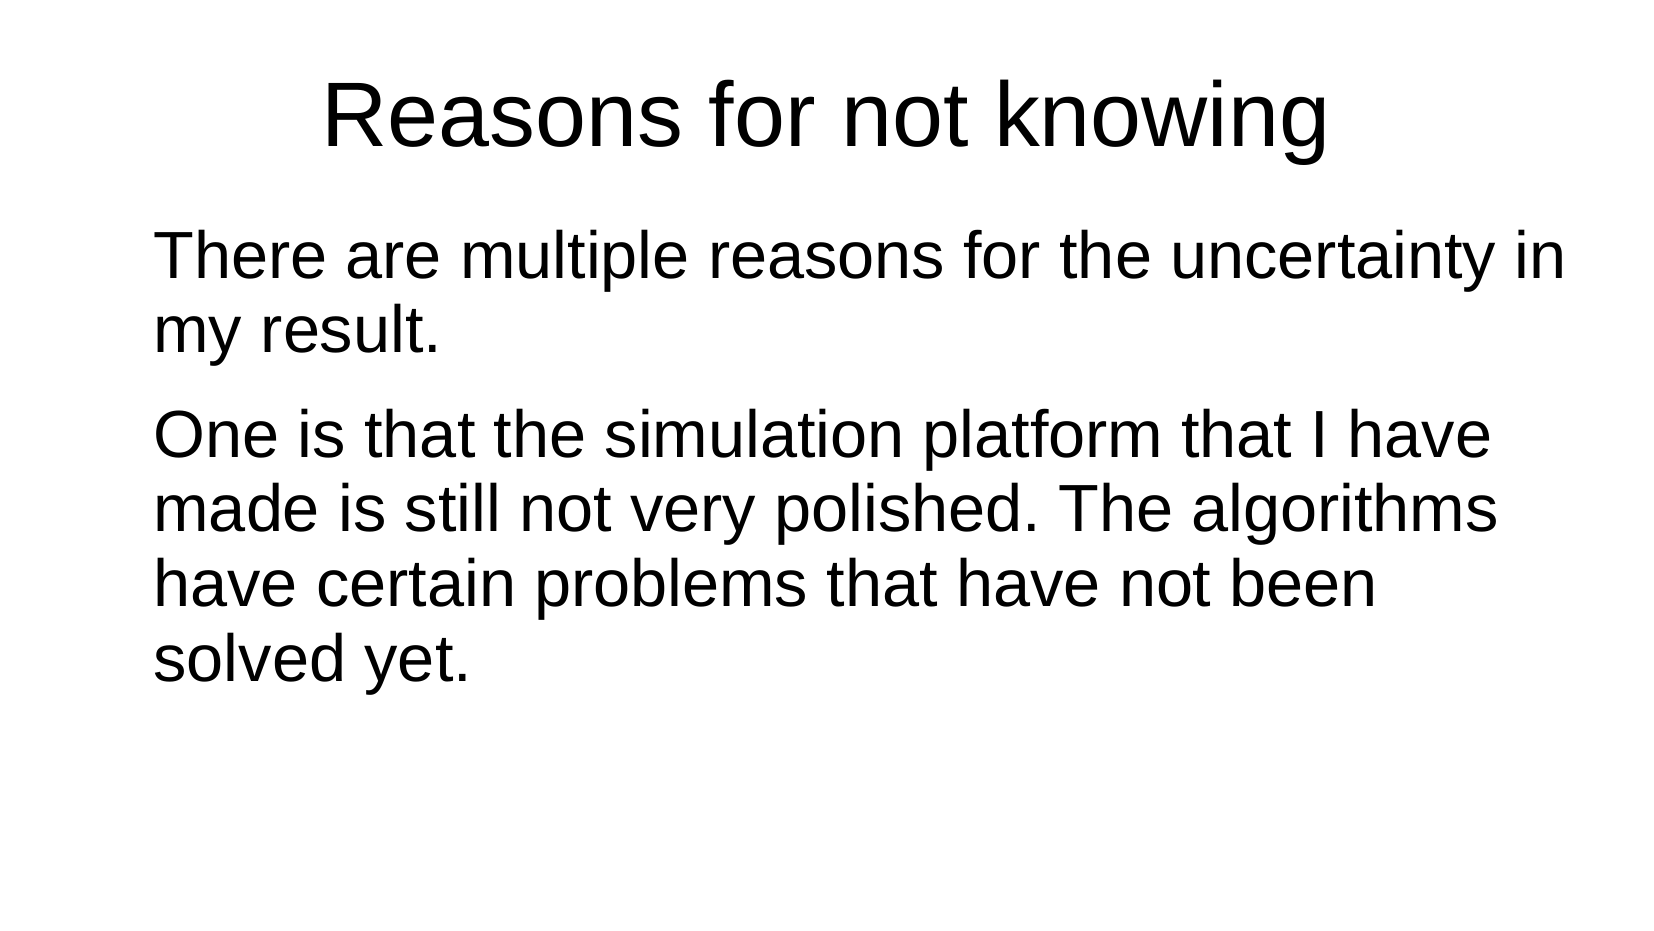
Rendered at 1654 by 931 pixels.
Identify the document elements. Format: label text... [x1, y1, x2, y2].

list There are multiple reasons for the uncertainty in my result. One is that the simulation platform that I have made is still not very polished. The algorithms have certain problems that have not been solved yet. [82, 217, 1571, 758]
title Reasons for not knowing [82, 37, 1571, 193]
